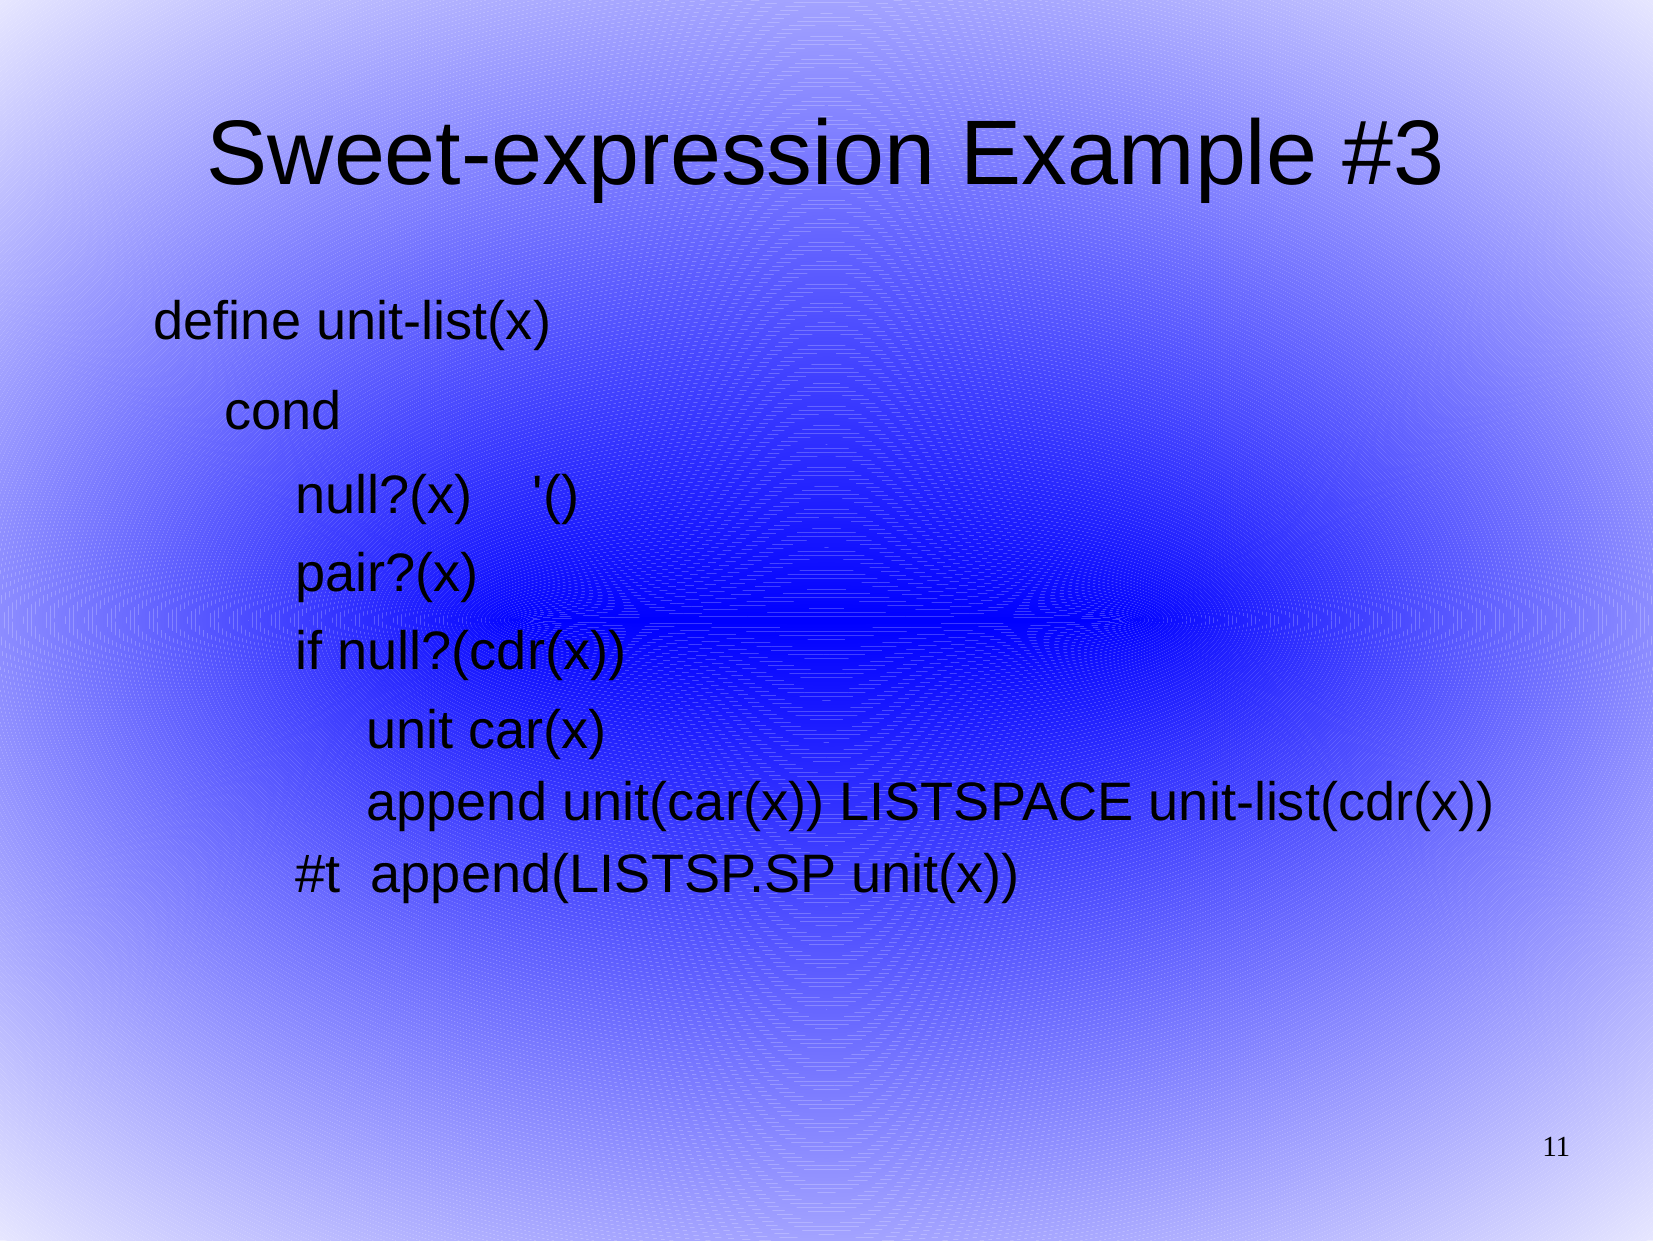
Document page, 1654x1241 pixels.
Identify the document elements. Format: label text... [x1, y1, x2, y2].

title Sweet-expression Example #3 [82, 49, 1571, 257]
list define unit-list(x) cond null?(x) '() pair?(x) if null?(cdr(x)) unit car(x) append unit(car(x)) LISTSPACE unit-list(cdr(x)) #t append(LISTSP.SP unit(x)) [82, 290, 1538, 1010]
